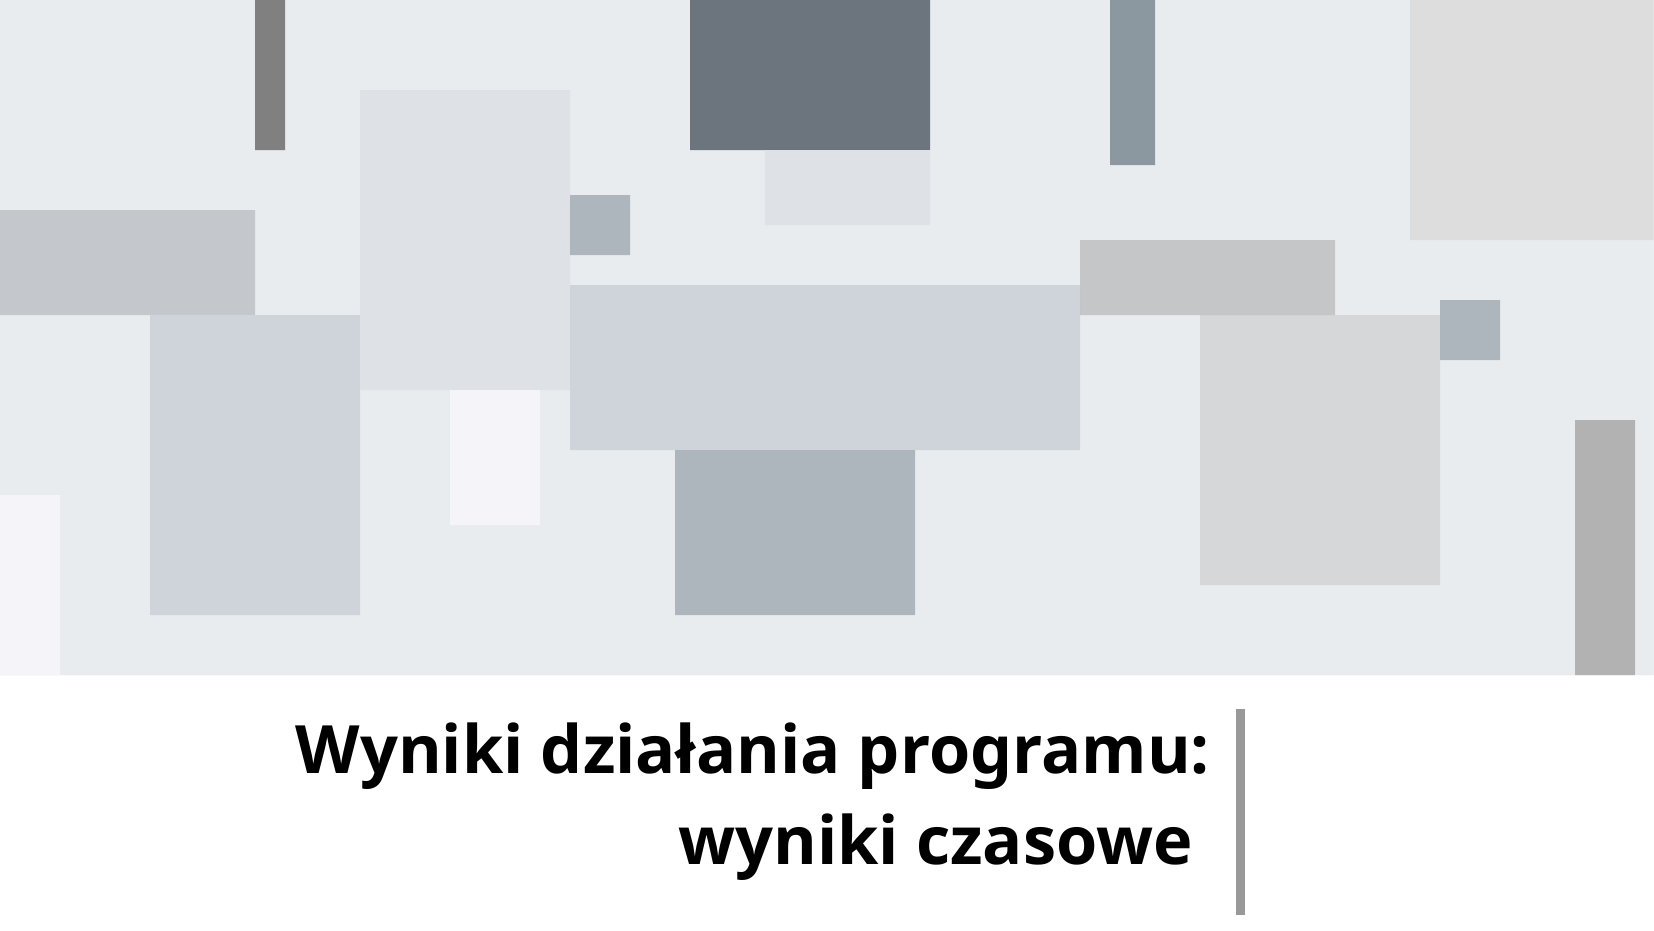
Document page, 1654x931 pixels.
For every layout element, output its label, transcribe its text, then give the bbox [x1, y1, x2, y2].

title Wyniki działania programu: wyniki czasowe [59, 675, 1211, 912]
